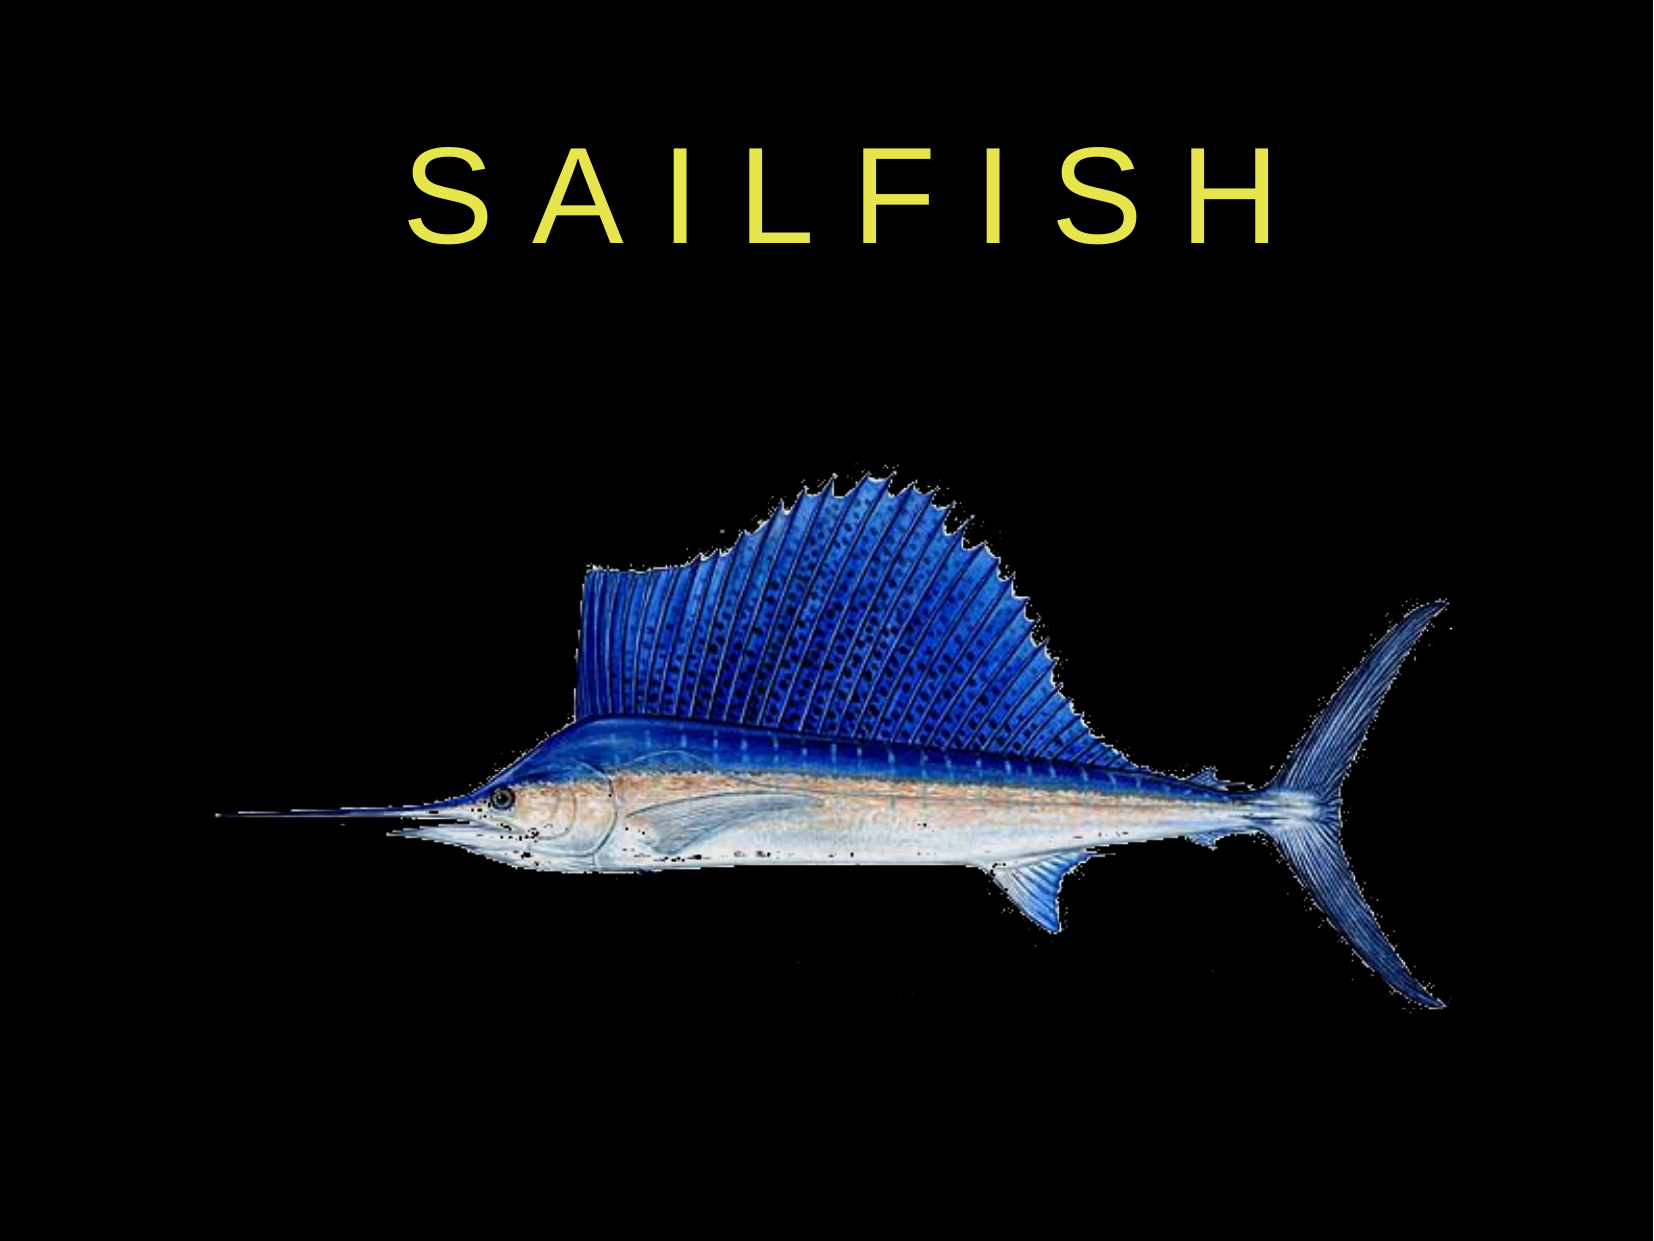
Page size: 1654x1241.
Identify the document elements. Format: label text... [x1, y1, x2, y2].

title S A I L F I S H [204, 44, 1479, 348]
picture [201, 463, 1452, 1054]
